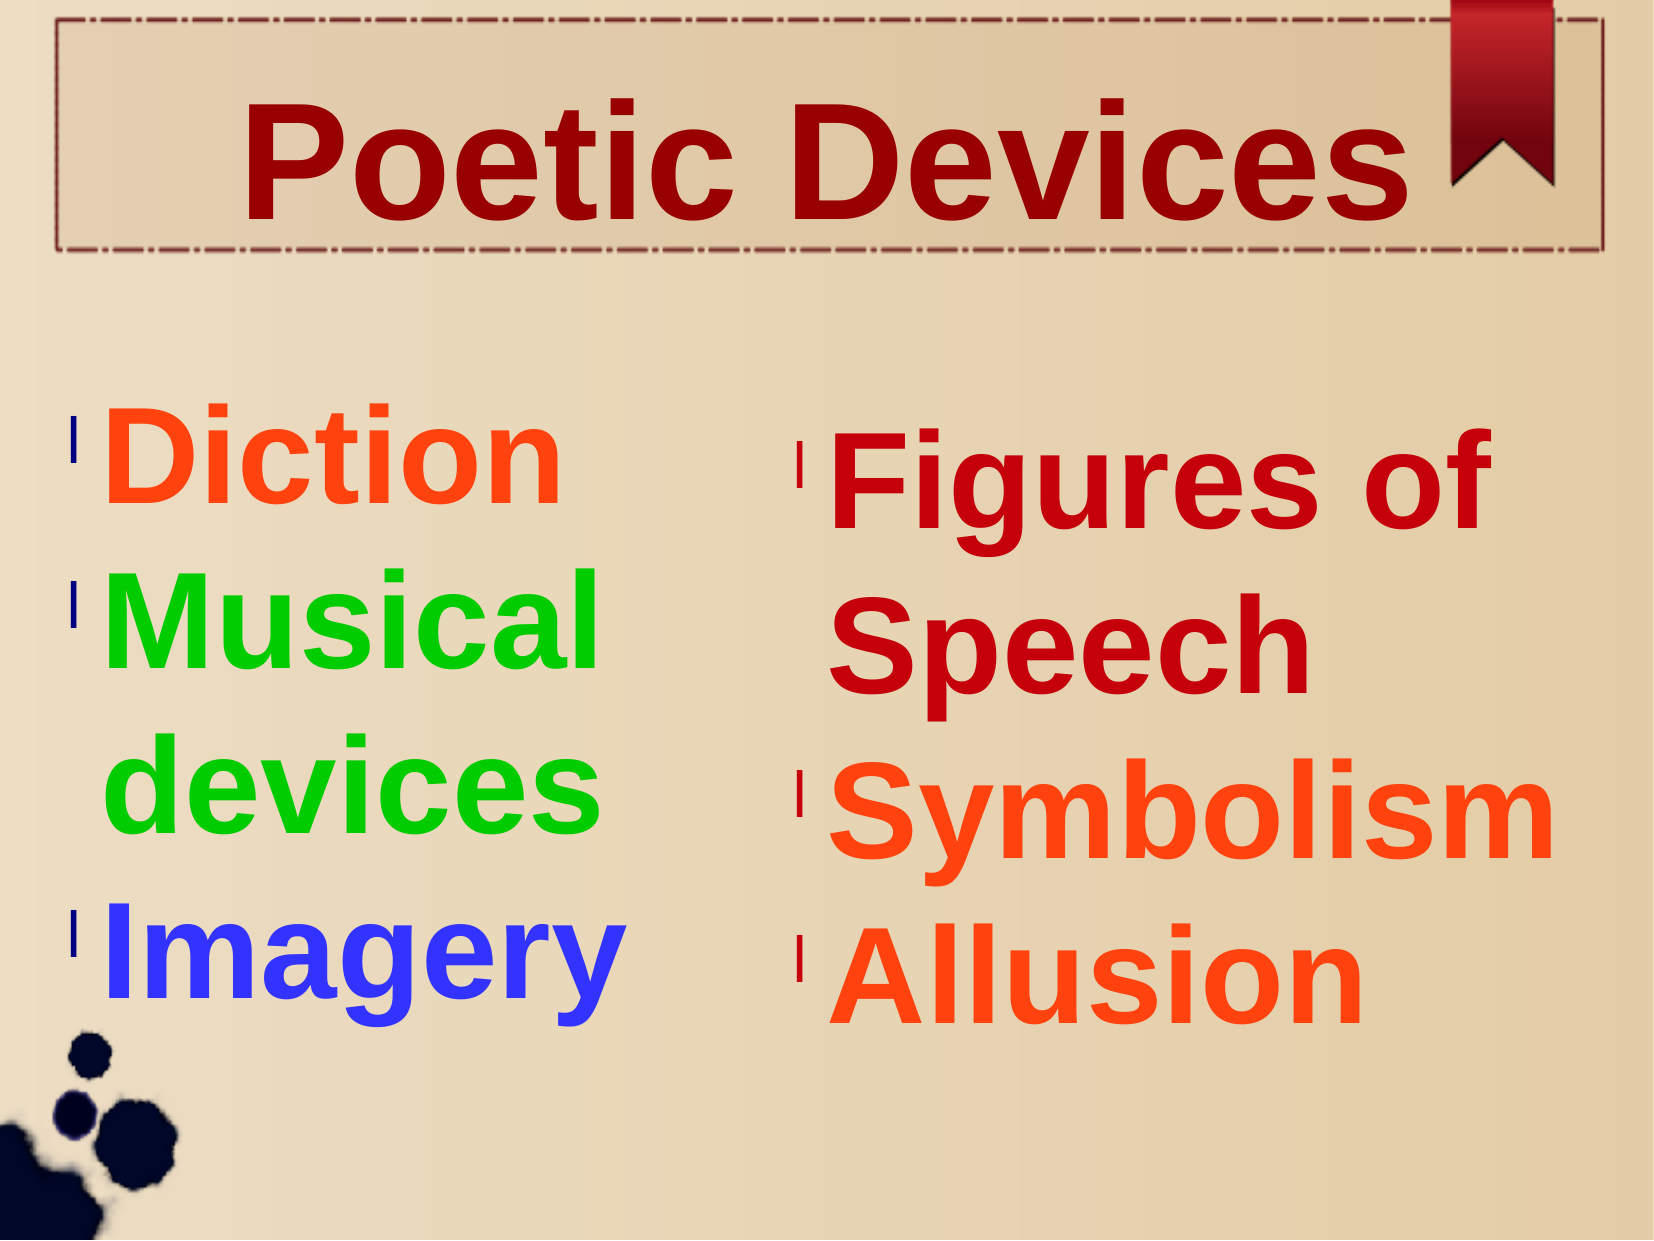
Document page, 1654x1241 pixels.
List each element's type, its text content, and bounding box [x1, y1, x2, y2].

picture [0, 0, 1654, 1240]
text_box Diction Musical devices Imagery [65, 366, 662, 1085]
text_box Poetic Devices [82, 49, 1571, 257]
text_box Figures of Speech Symbolism Allusion [791, 391, 1595, 1110]
